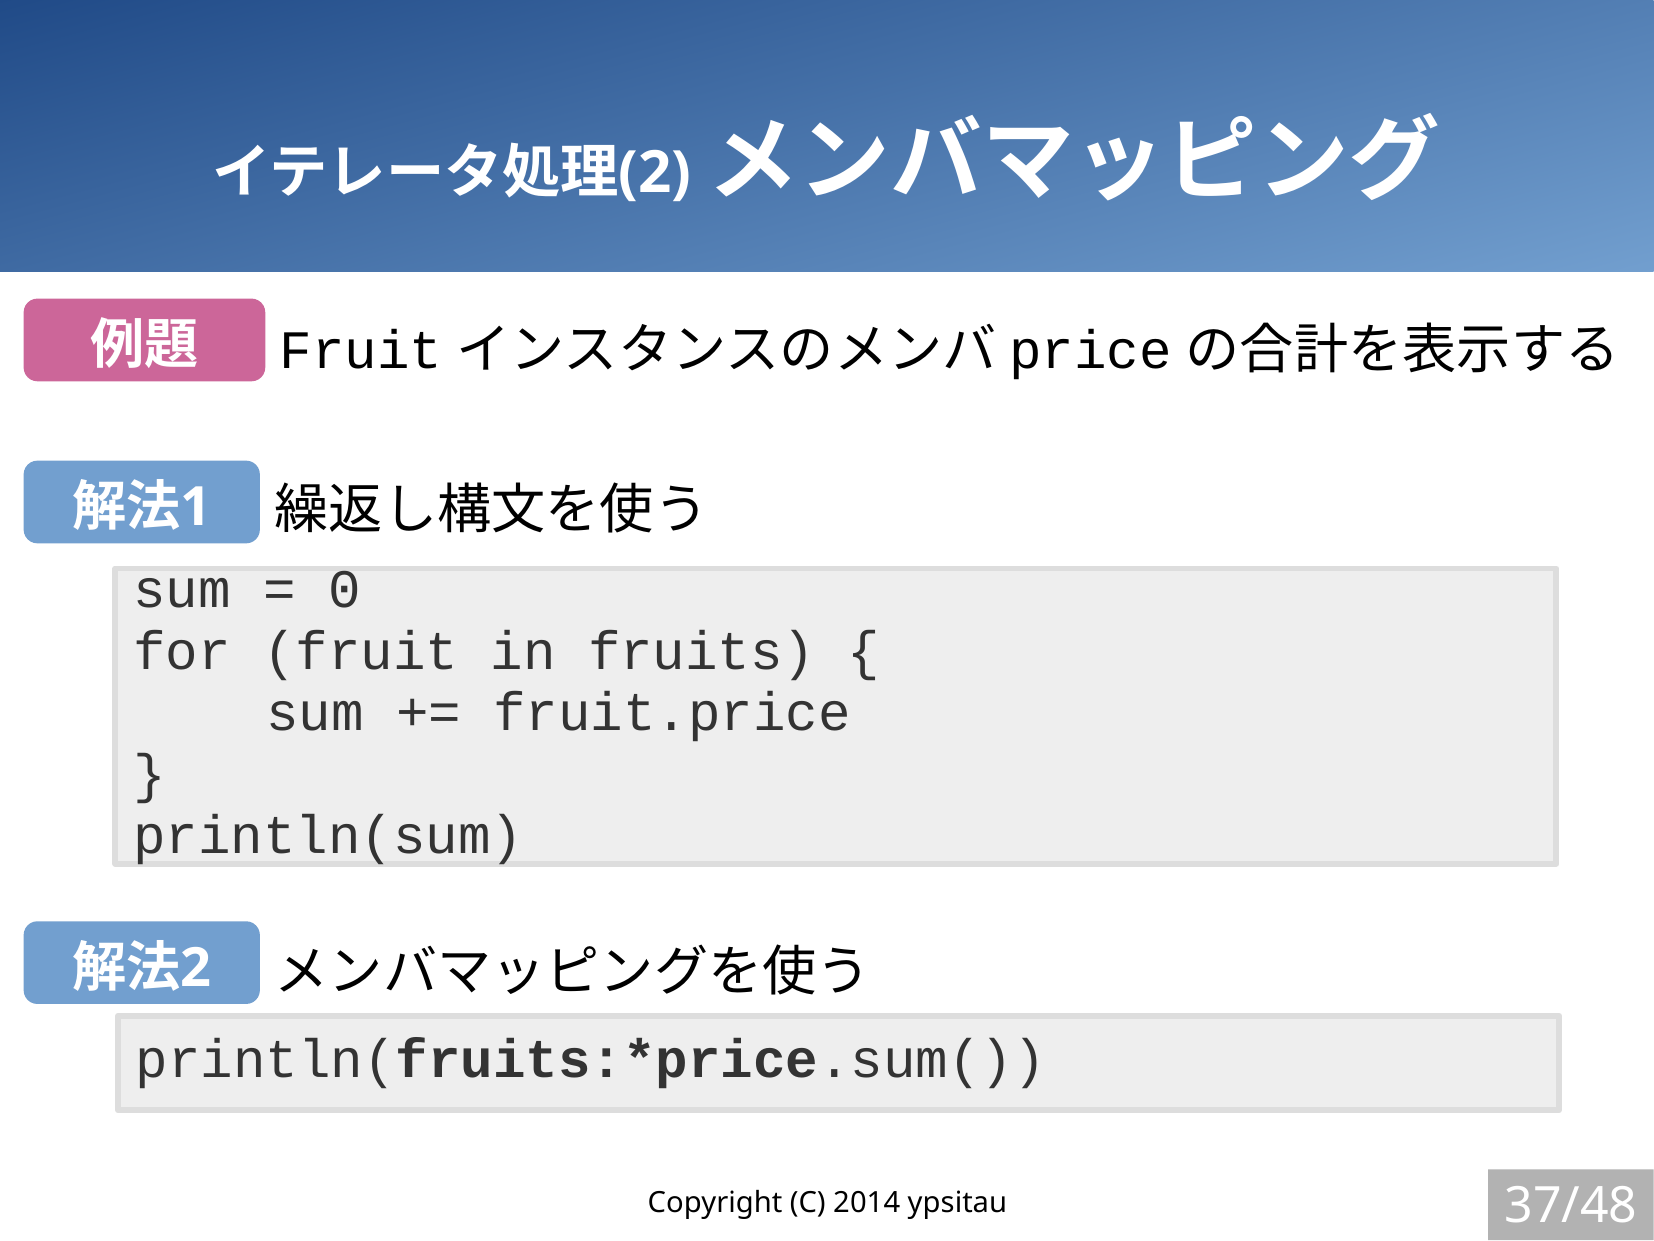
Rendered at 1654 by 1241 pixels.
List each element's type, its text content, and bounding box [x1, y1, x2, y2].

text_box メンバマッピングを使う [259, 919, 887, 1016]
text_box 解法1 [23, 460, 259, 544]
text_box println(fruits:*price.sum()) [118, 1015, 1560, 1111]
text_box 例題 [23, 298, 266, 382]
text_box Fruit インスタンスのメンバ price の合計を表示する [265, 298, 1645, 396]
text_box 解法2 [23, 921, 259, 1004]
text_box 繰返し構文を使う [259, 458, 724, 555]
title イテレータ処理(2) メンバマッピング [82, 49, 1571, 257]
text_box sum = 0 for (fruit in fruits) { sum += fruit.price } println(sum) [115, 568, 1557, 864]
